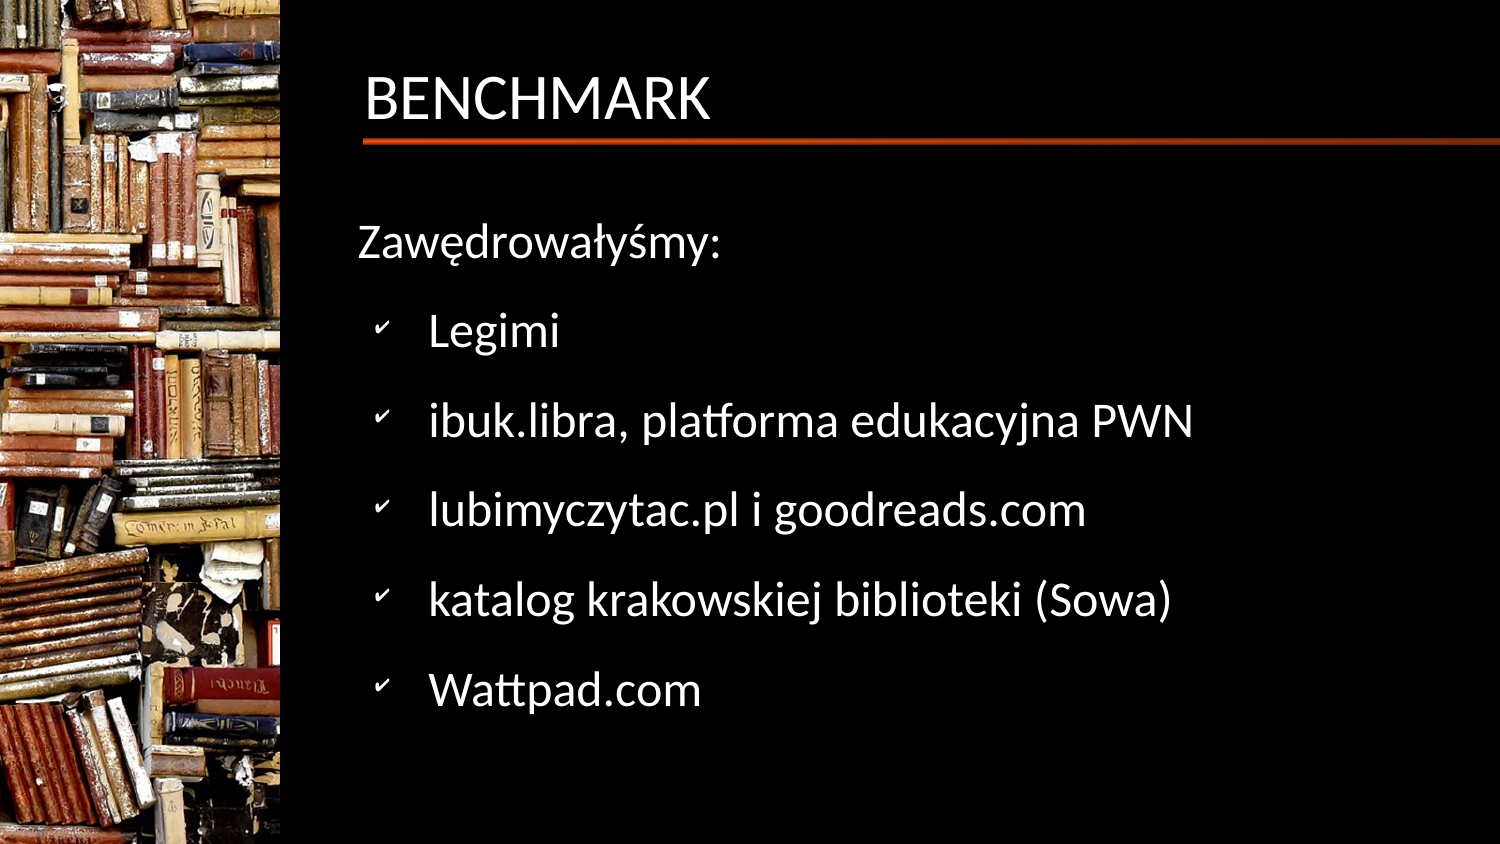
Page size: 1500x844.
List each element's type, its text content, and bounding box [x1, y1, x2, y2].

picture [0, 0, 1500, 844]
title BENCHMARK [349, 46, 1427, 141]
list Zawędrowałyśmy: Legimi ibuk.libra, platforma edukacyjna PWN lubimyczytac.pl i goodreads.com katalog krakowskiej biblioteki (Sowa) Wattpad.com [342, 200, 1489, 709]
